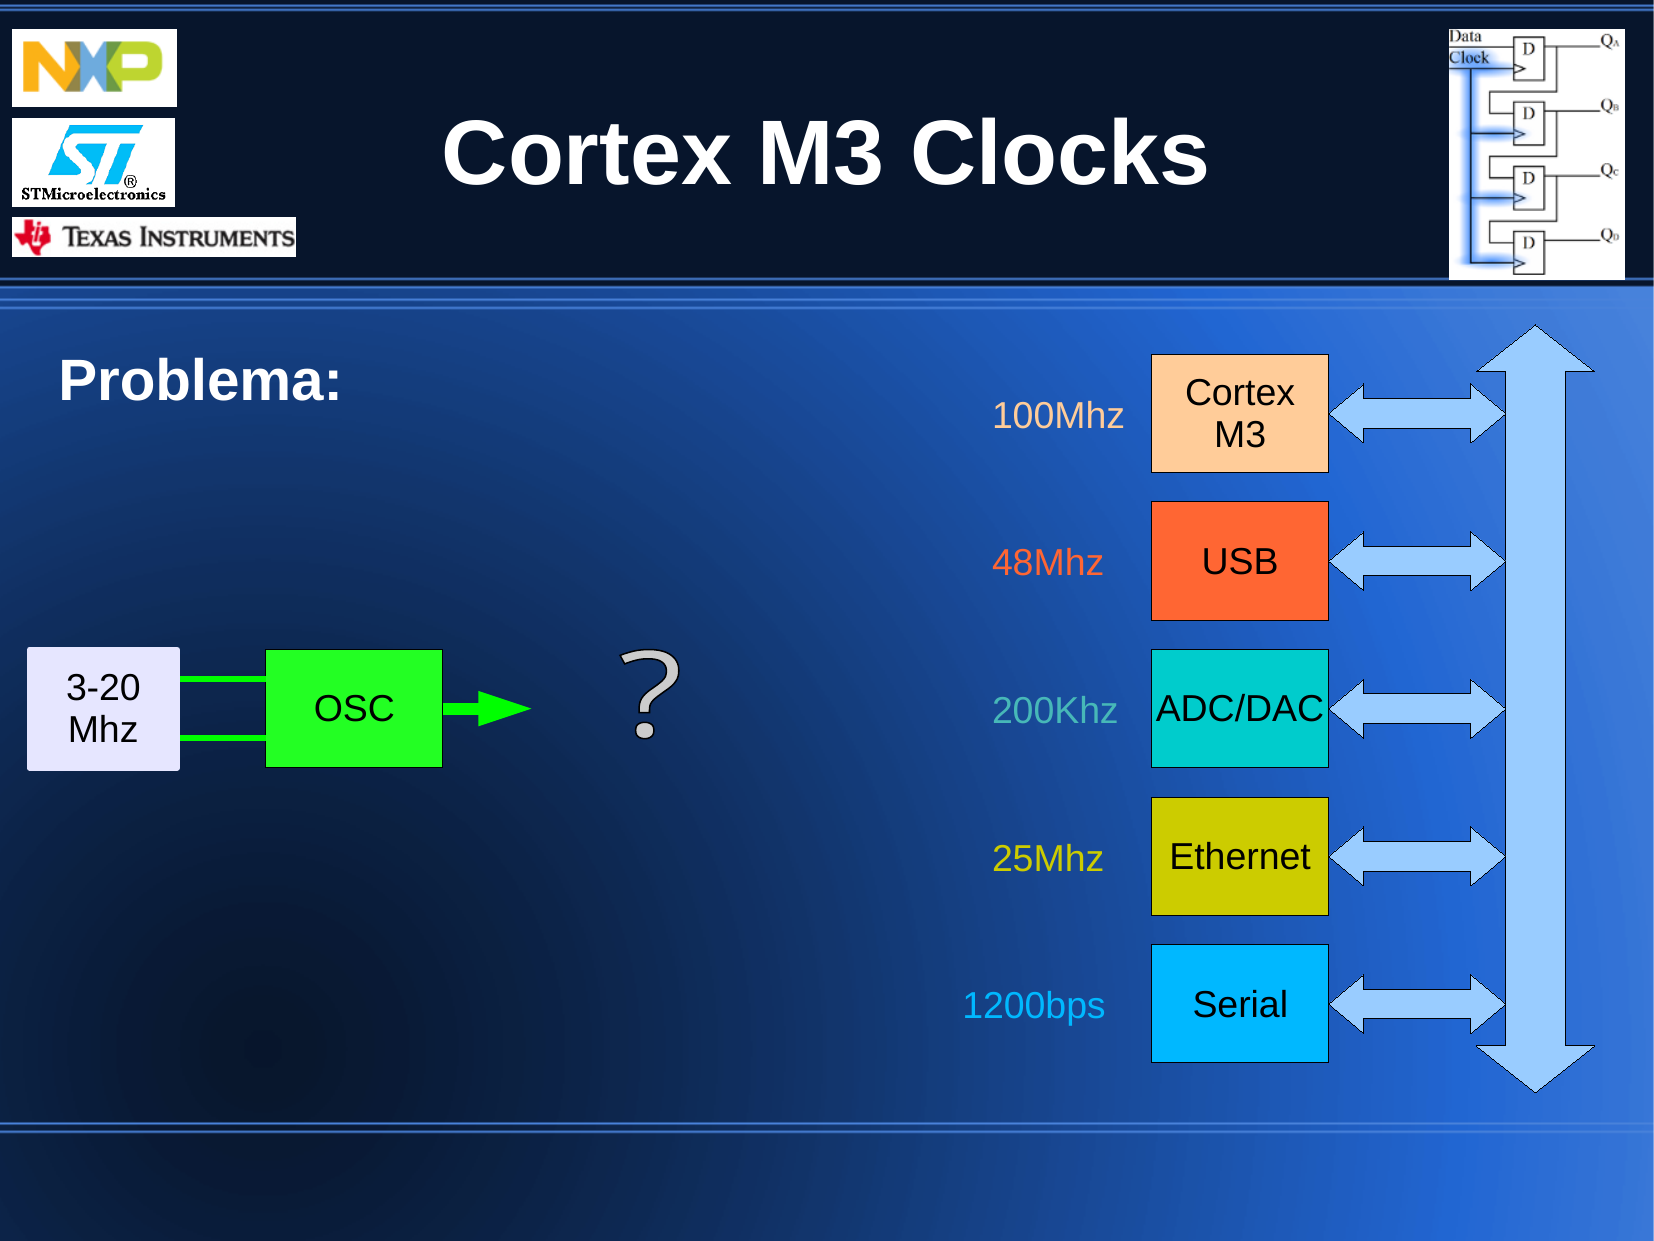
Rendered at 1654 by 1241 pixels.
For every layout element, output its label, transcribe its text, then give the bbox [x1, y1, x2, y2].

text_box Serial [1151, 944, 1329, 1063]
text_box Ethernet [1151, 797, 1329, 916]
text_box 25Mhz [974, 826, 1152, 890]
text_box 3-20 Mhz [29, 649, 178, 768]
title Cortex M3 Clocks [82, 49, 1449, 257]
text_box ? [620, 649, 679, 713]
text_box 1200bps [944, 974, 1152, 1038]
text_box ADC/DAC [1151, 649, 1329, 768]
text_box OSC [265, 649, 443, 768]
text_box Cortex M3 [1151, 354, 1329, 473]
text_box 48Mhz [974, 531, 1152, 595]
text_box ? [635, 722, 654, 739]
picture [0, 0, 1654, 1241]
text_box 200Khz [974, 679, 1152, 742]
text_box 100Mhz [974, 383, 1152, 447]
text_box [1328, 324, 1595, 1093]
title Problema: [47, 346, 355, 414]
text_box USB [1151, 501, 1329, 621]
